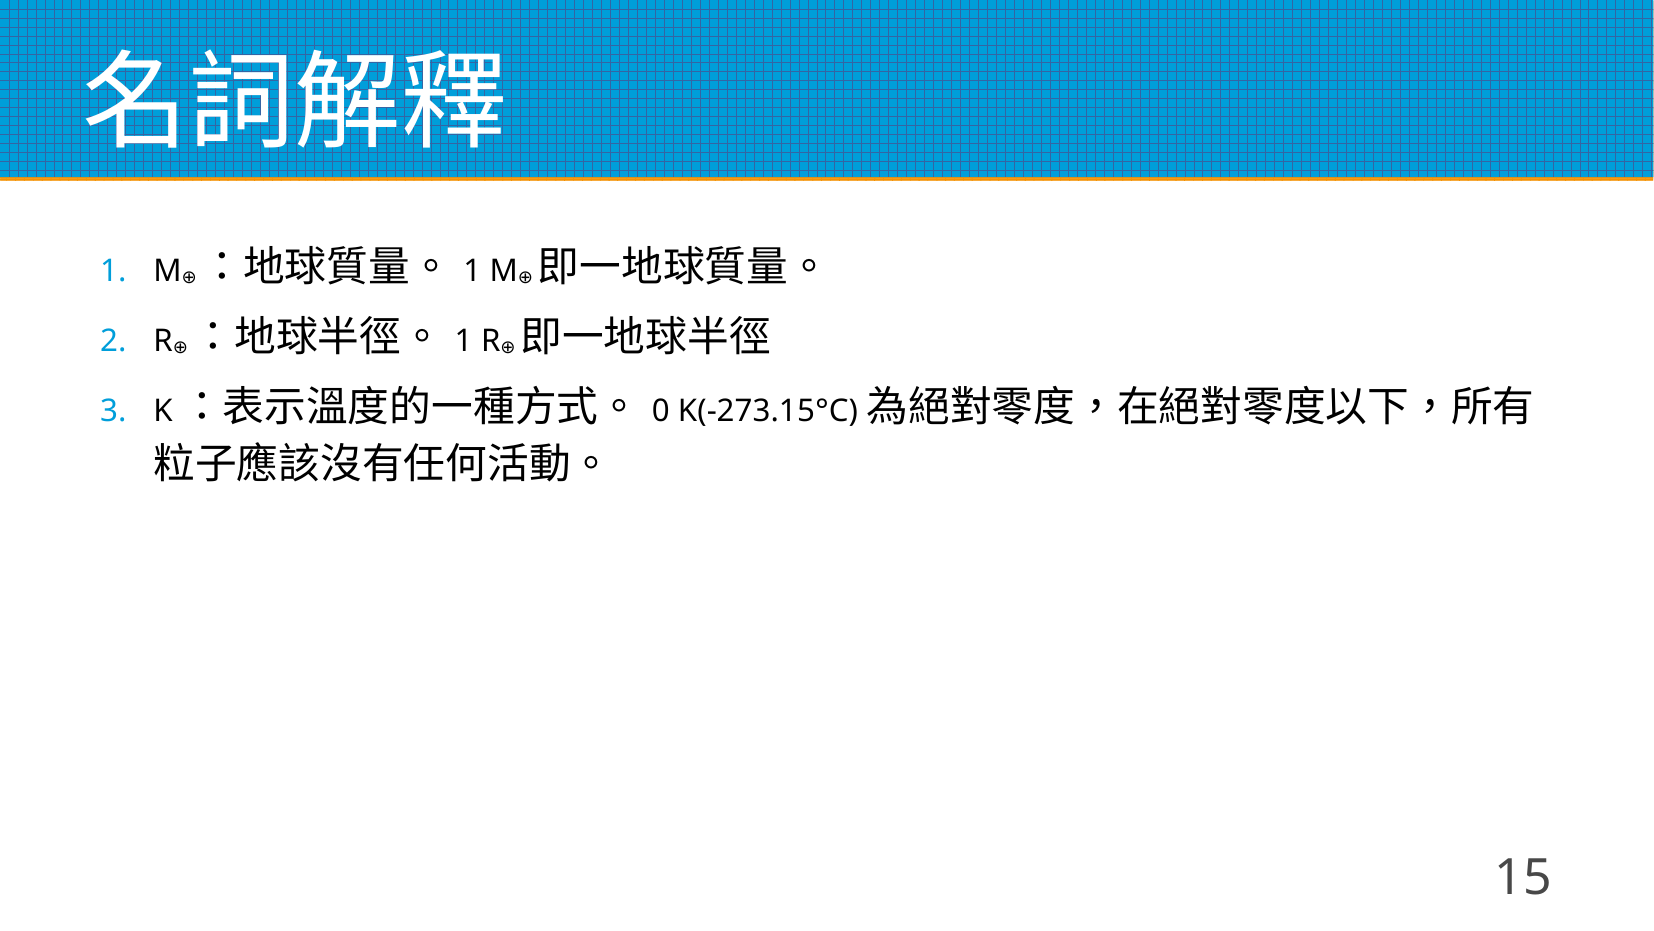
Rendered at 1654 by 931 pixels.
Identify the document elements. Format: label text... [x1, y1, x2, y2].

title 名詞解釋 [82, 14, 1571, 171]
list M⊕：地球質量。1 M⊕即一地球質量。 R⊕：地球半徑。1 R⊕即一地球半徑 K：表示溫度的一種方式。0 K(-273.15°C)為絕對零度，在絕對零度以下，所有粒子應該沒有任何活動。 [82, 236, 1563, 811]
